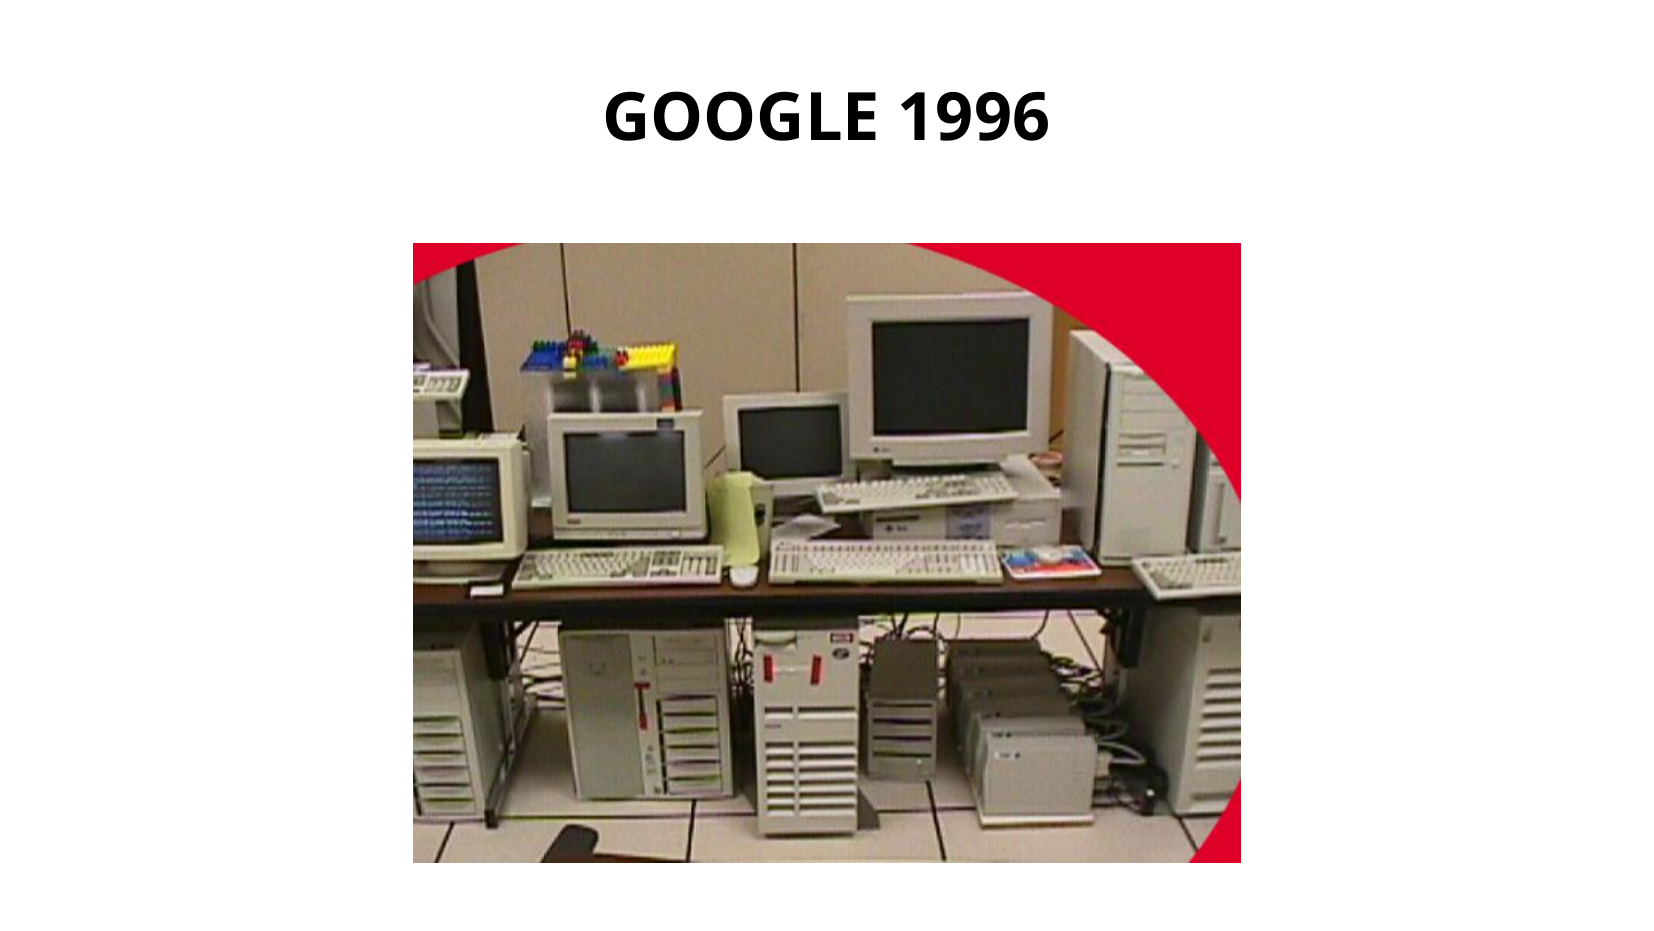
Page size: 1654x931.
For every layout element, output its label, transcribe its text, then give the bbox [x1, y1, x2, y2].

title GOOGLE 1996 [82, 36, 1571, 193]
picture [413, 243, 1241, 864]
